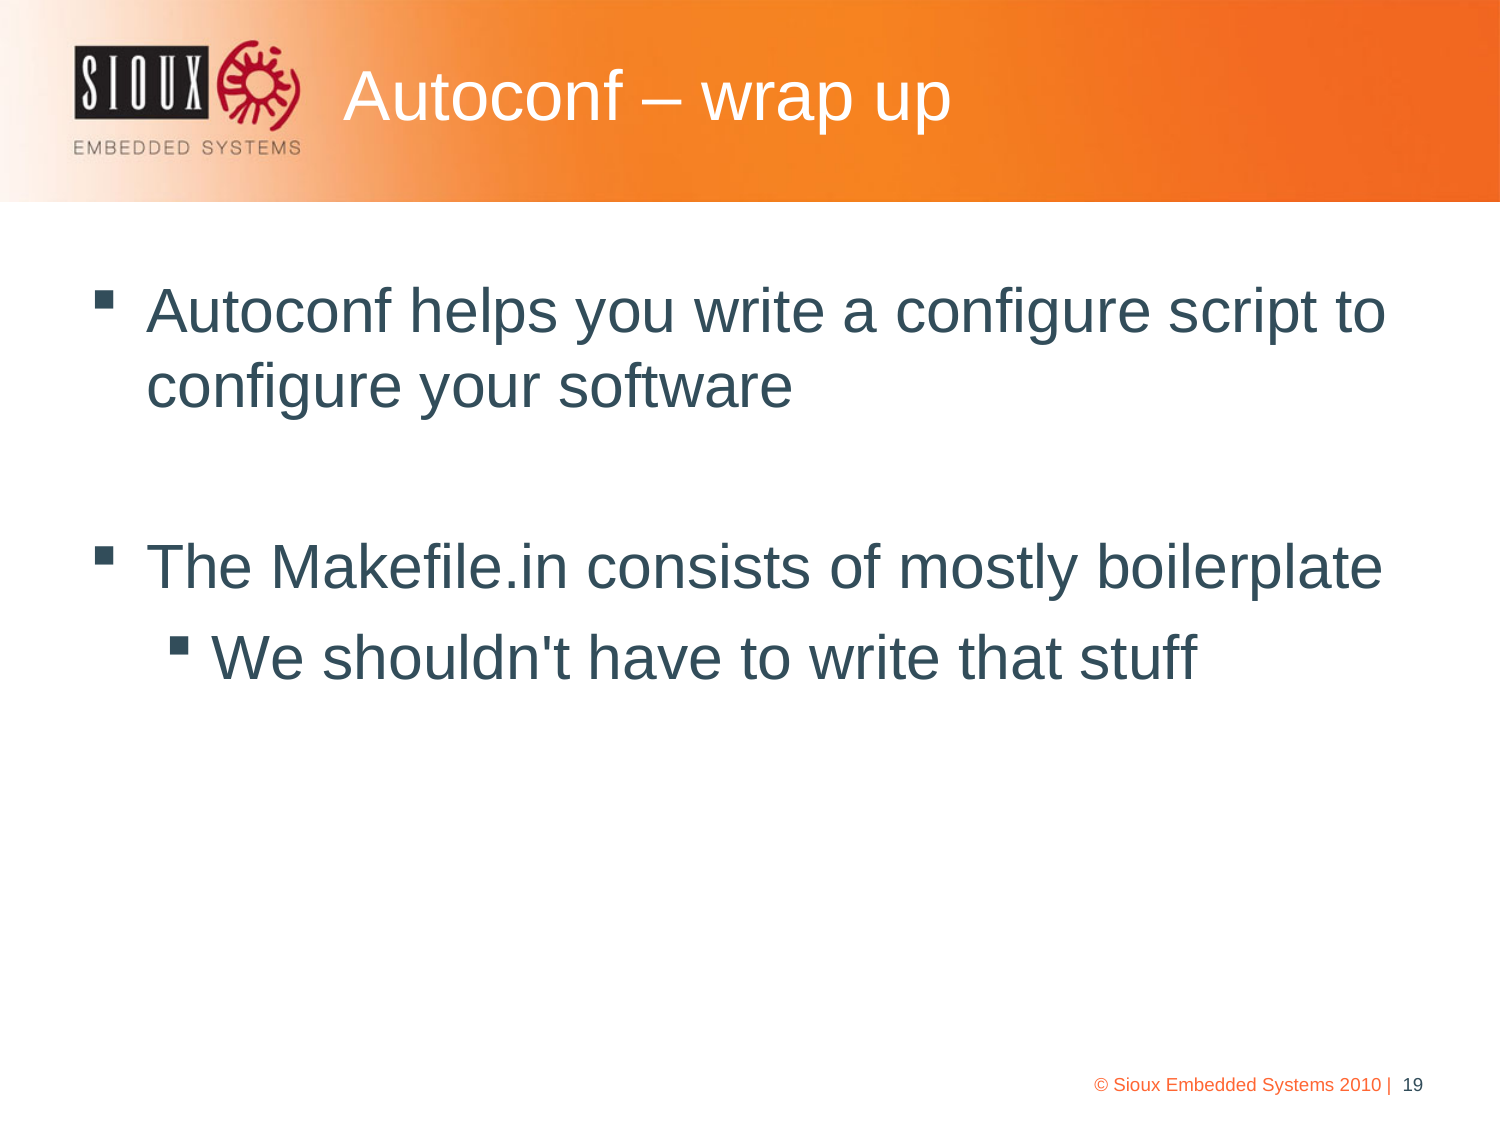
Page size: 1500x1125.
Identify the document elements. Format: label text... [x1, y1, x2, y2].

title Autoconf – wrap up [329, 37, 1424, 163]
list Autoconf helps you write a configure script to configure your software The Makefile.in consists of mostly boilerplate We shouldn't have to write that stuff [75, 262, 1426, 1005]
picture [0, 0, 1500, 202]
